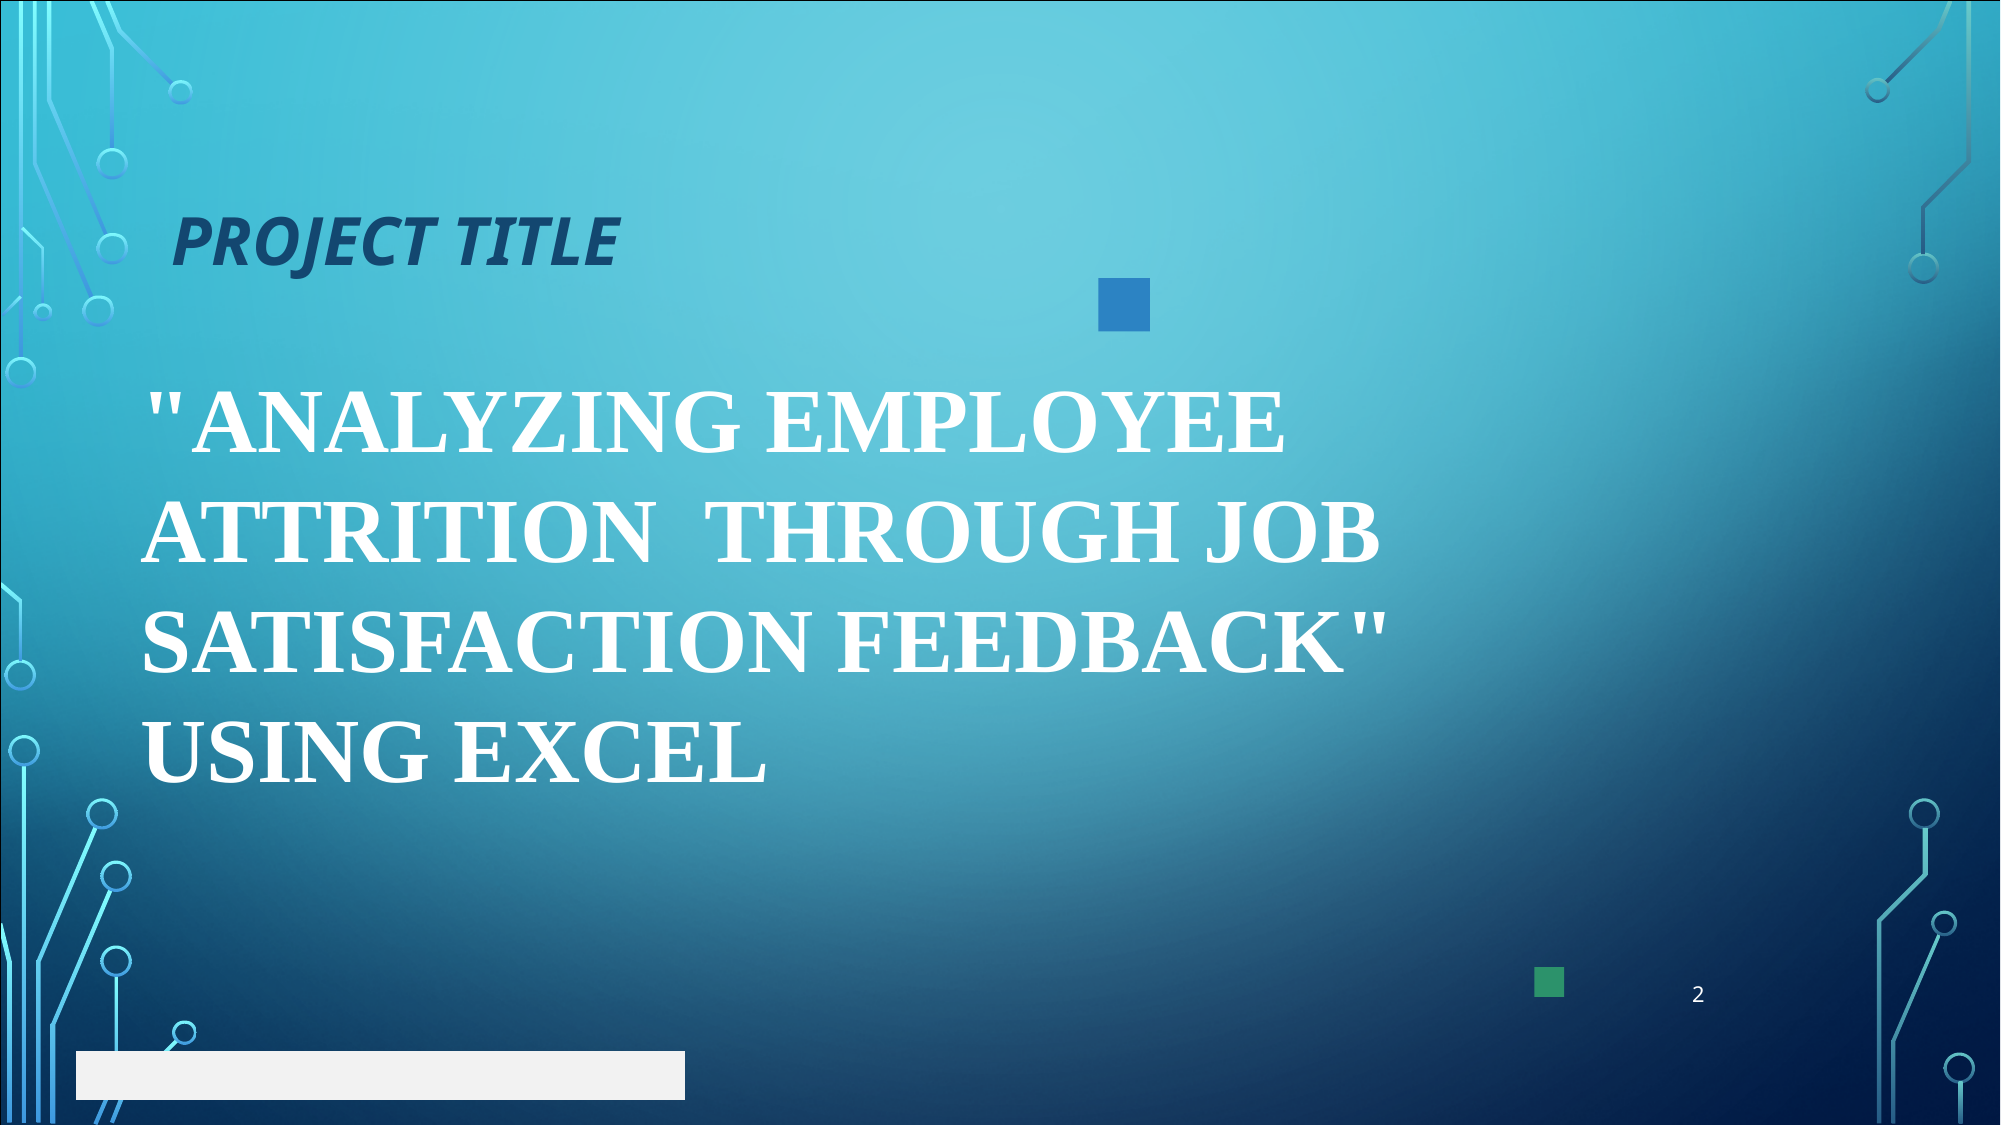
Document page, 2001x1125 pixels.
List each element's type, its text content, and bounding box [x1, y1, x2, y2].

text_box PROJECT TITLE [155, 191, 1151, 288]
title "Analyzing Employee Attrition through Job Satisfaction Feedback" using Excel [138, 356, 1555, 803]
text_box [1098, 288, 1150, 332]
text_box [1534, 967, 1565, 997]
text_box [1685, 965, 1813, 1025]
picture [76, 1051, 685, 1100]
